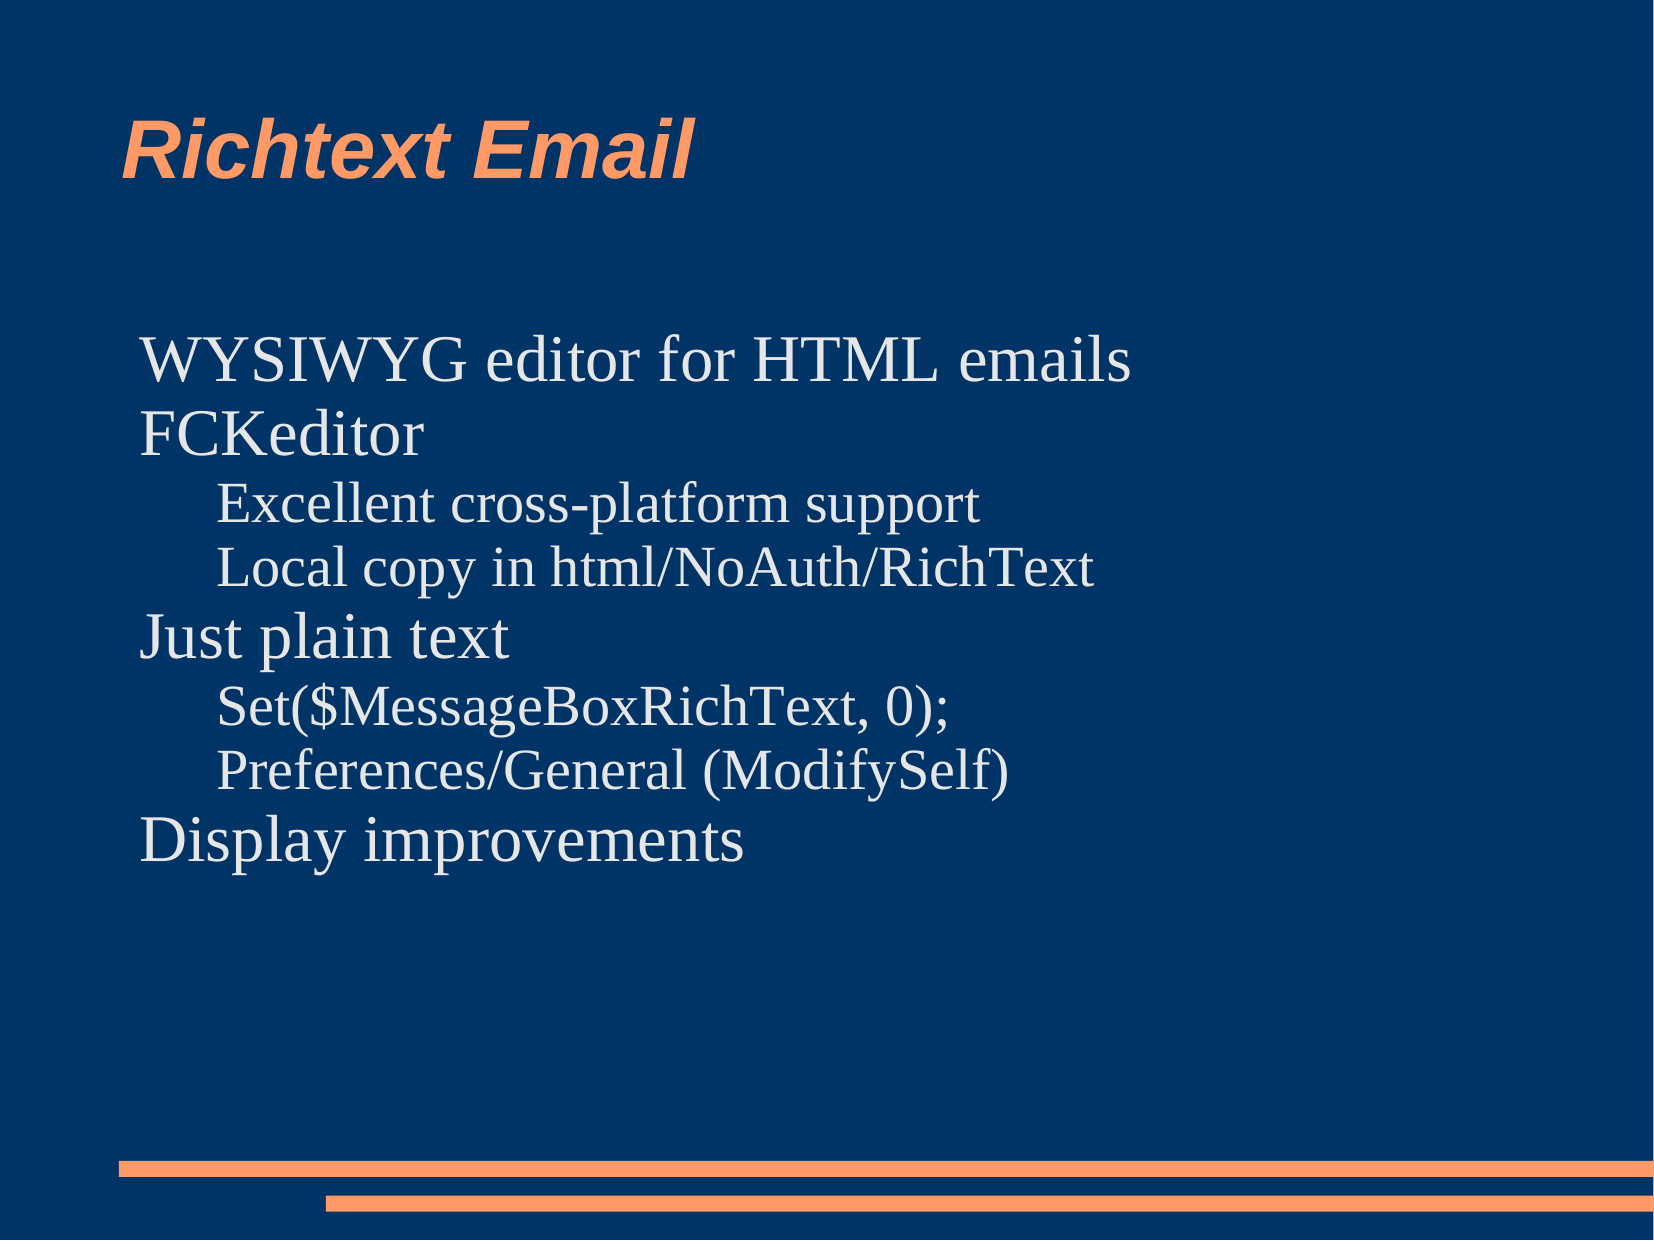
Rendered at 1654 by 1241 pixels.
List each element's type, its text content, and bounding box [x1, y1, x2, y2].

list WYSIWYG editor for HTML emails FCKeditor Excellent cross-platform support Local copy in html/NoAuth/RichText Just plain text Set($MessageBoxRichText, 0); Preferences/General (ModifySelf) Display improvements [121, 322, 1561, 1118]
title Richtext Email [121, 53, 1534, 247]
